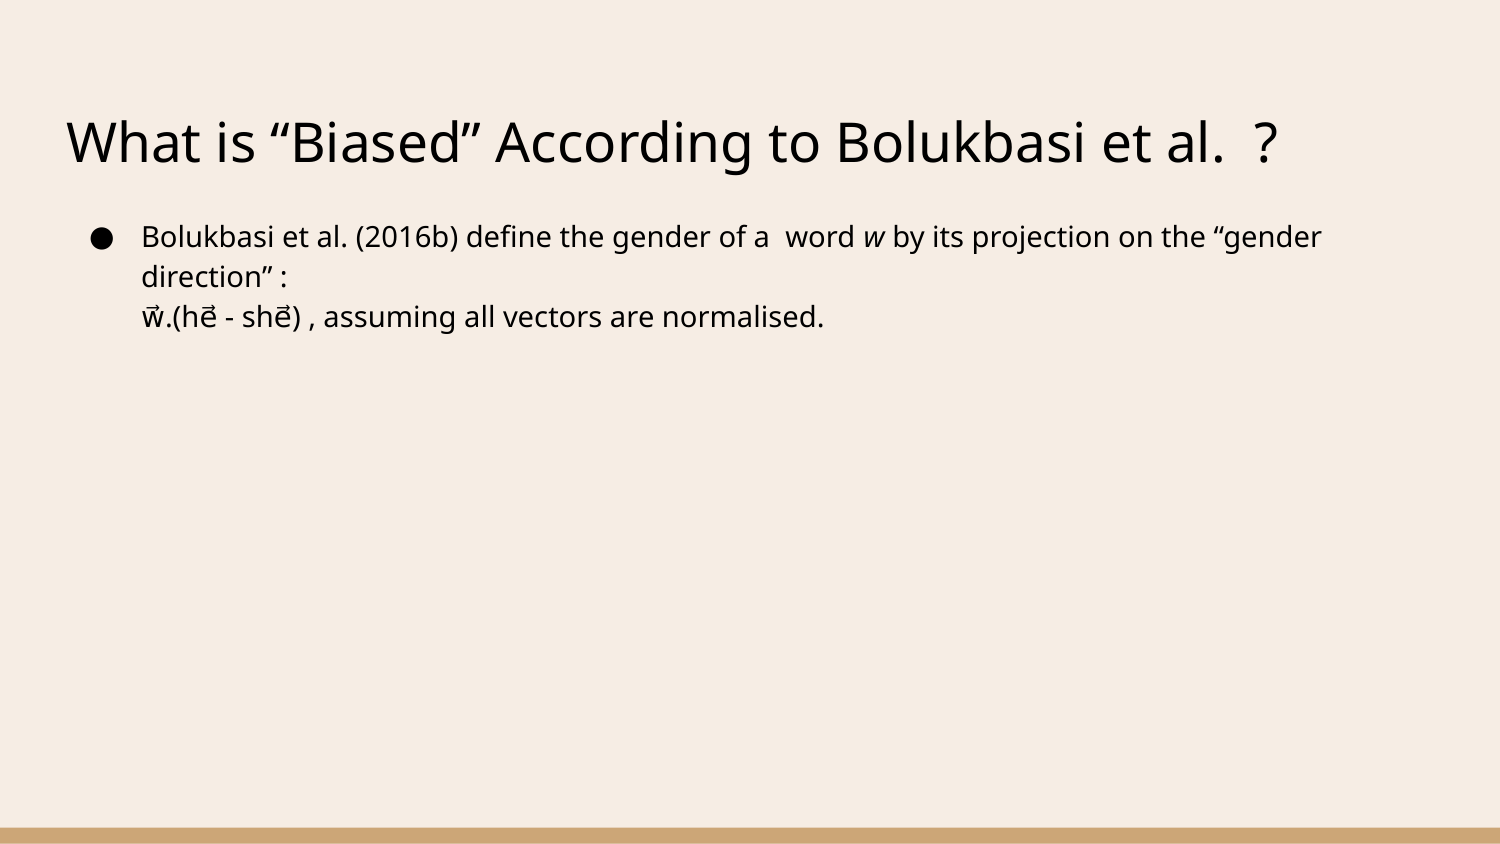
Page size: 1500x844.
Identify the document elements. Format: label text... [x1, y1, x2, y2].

list Bolukbasi et al. (2016b) define the gender of a word w by its projection on the “gender direction” : w⃗.(he⃗ - she⃗) , assuming all vectors are normalised. [51, 197, 1449, 748]
title What is “Biased” According to Bolukbasi et al. ? [51, 51, 1449, 189]
